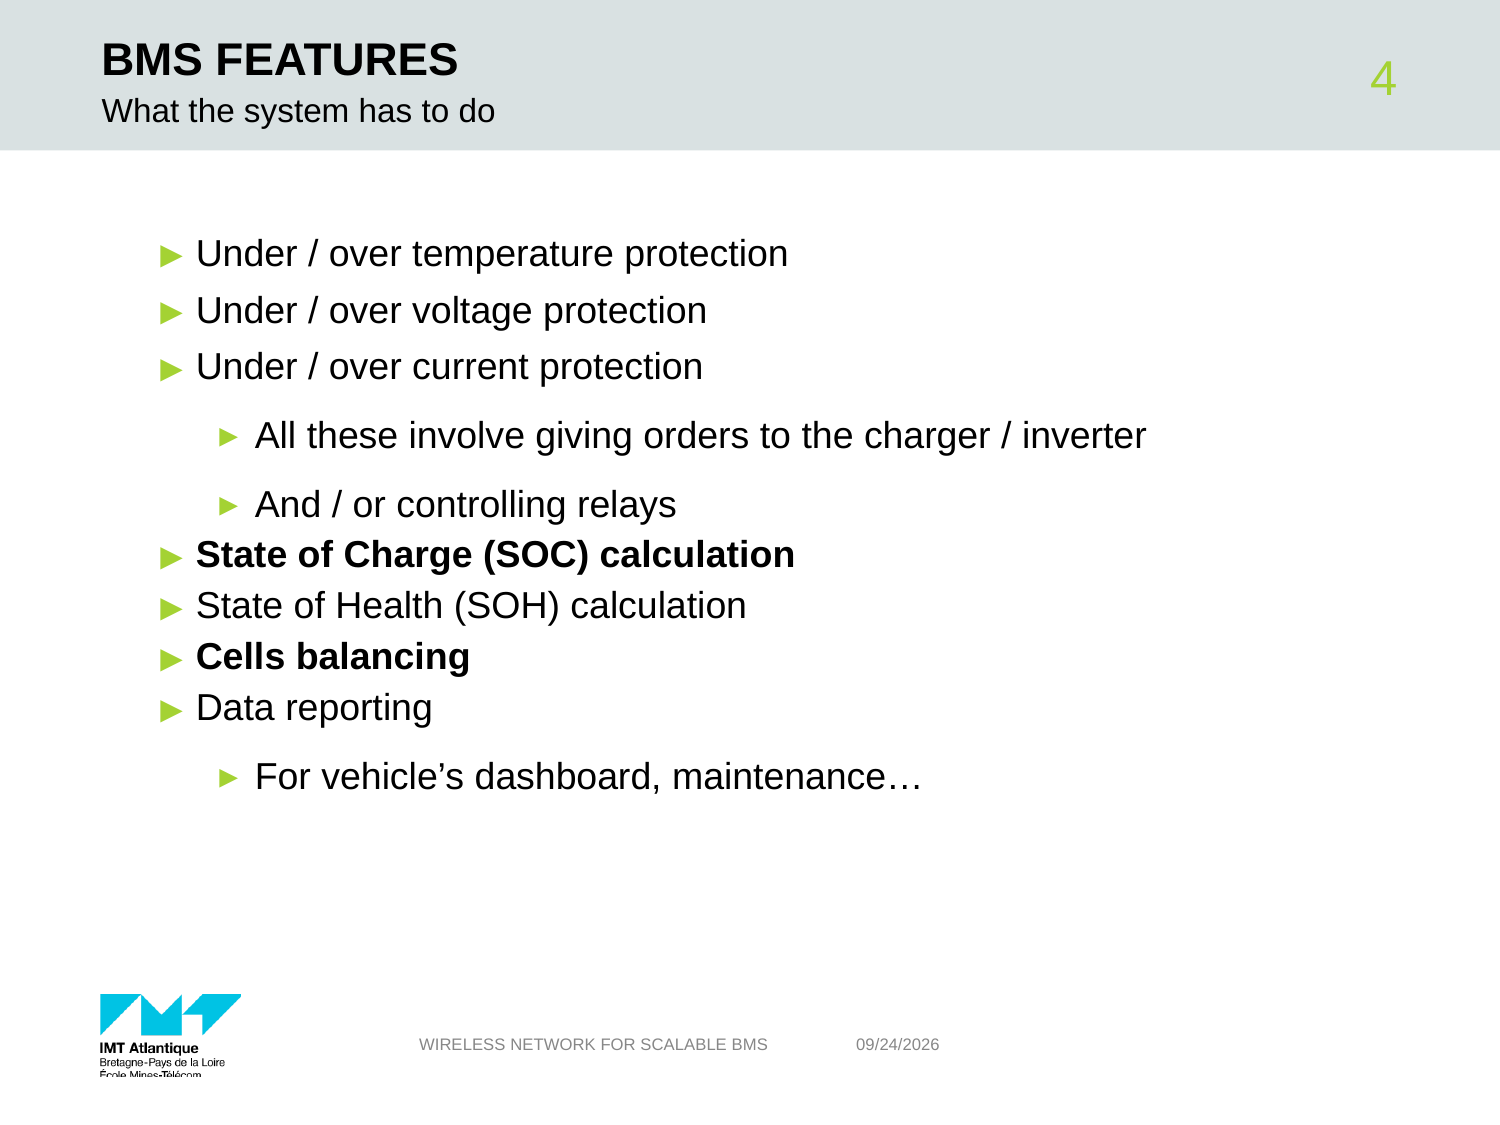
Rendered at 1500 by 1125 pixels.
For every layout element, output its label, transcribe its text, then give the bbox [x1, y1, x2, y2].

slide_number <numéro> [1290, 42, 1398, 110]
list Under / over temperature protection Under / over voltage protection Under / over current protection All these involve giving orders to the charger / inverter And / or controlling relays State of Charge (SOC) calculation State of Health (SOH) calculation Cells balancing Data reporting For vehicle’s dashboard, maintenance… [101, 171, 1398, 894]
title BMS features [101, 0, 1252, 85]
list What the system has to do [101, 88, 1254, 150]
footer Wireless Network for Scalable BMS [419, 994, 809, 1054]
slide_number 03/15/2018 [856, 994, 1247, 1054]
